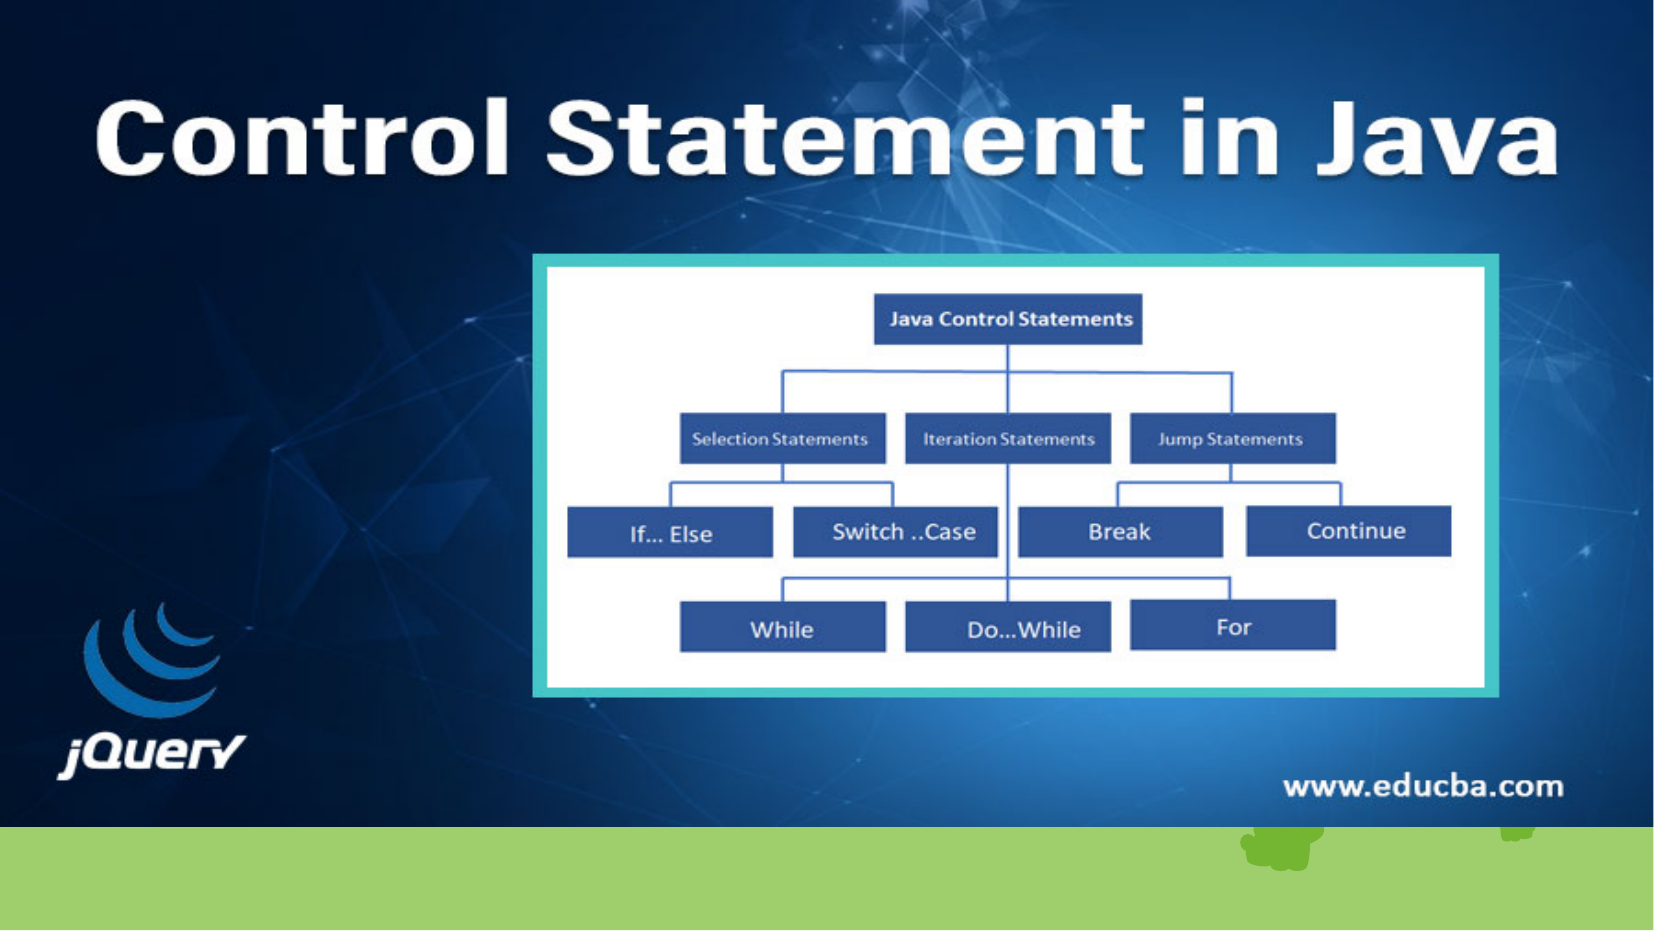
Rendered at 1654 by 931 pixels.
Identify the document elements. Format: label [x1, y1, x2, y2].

picture [0, 0, 1654, 827]
